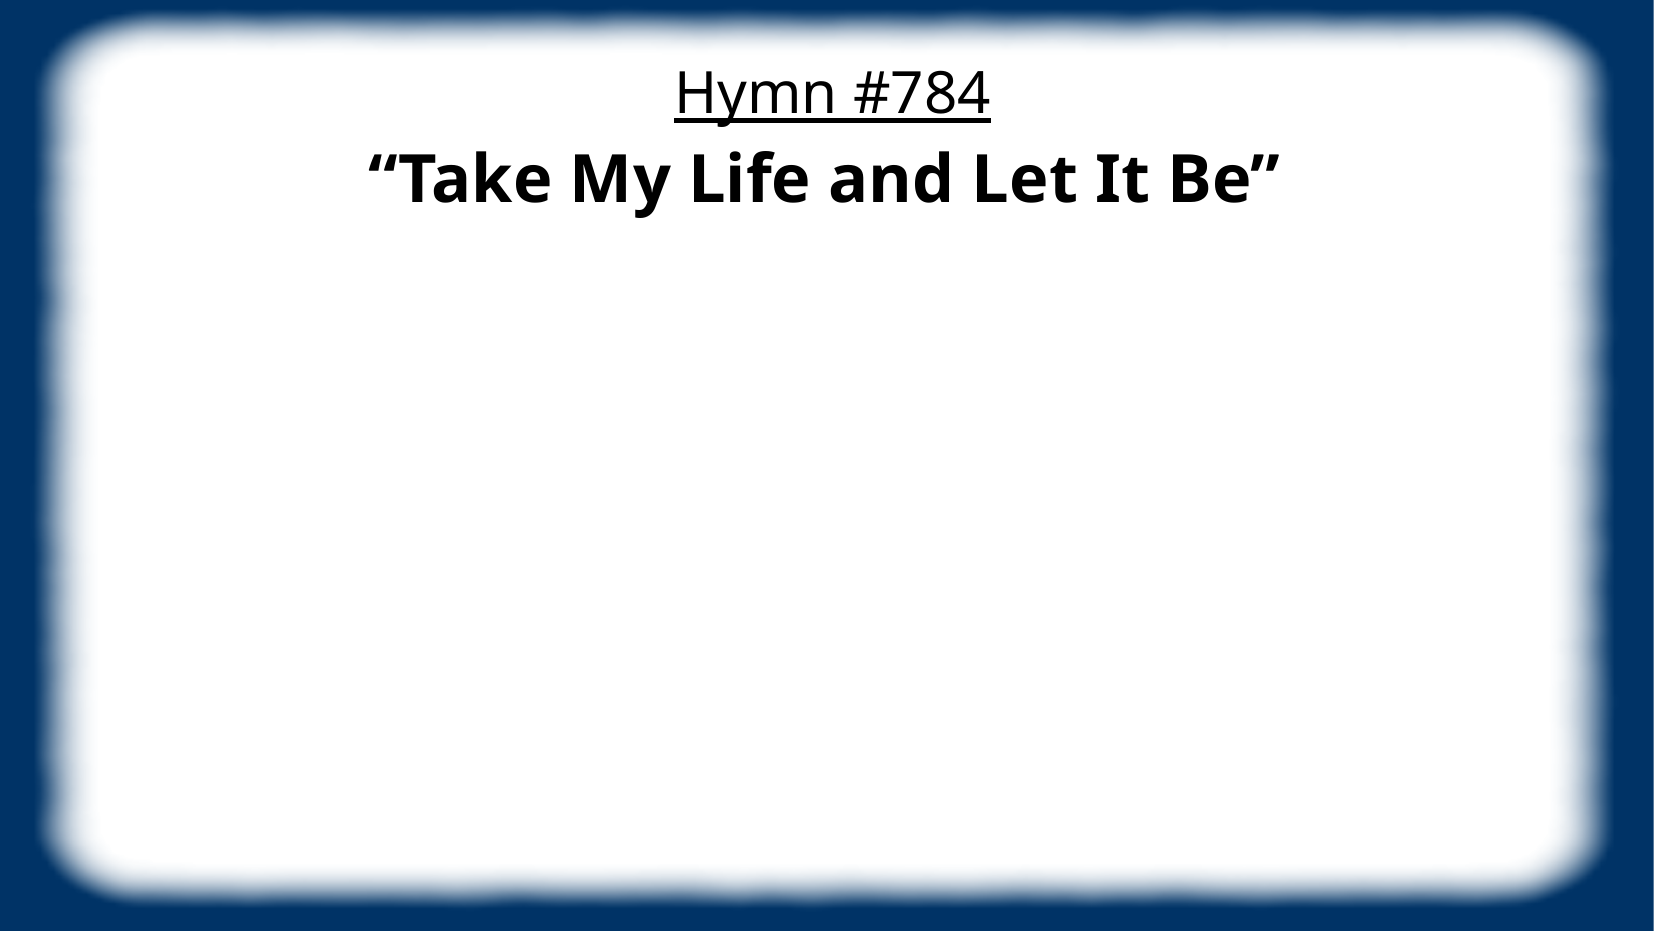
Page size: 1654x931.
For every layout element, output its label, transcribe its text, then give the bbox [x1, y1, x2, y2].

text_box Hymn #784 “Take My Life and Let It Be” [90, 44, 1576, 226]
picture [0, 0, 1654, 931]
